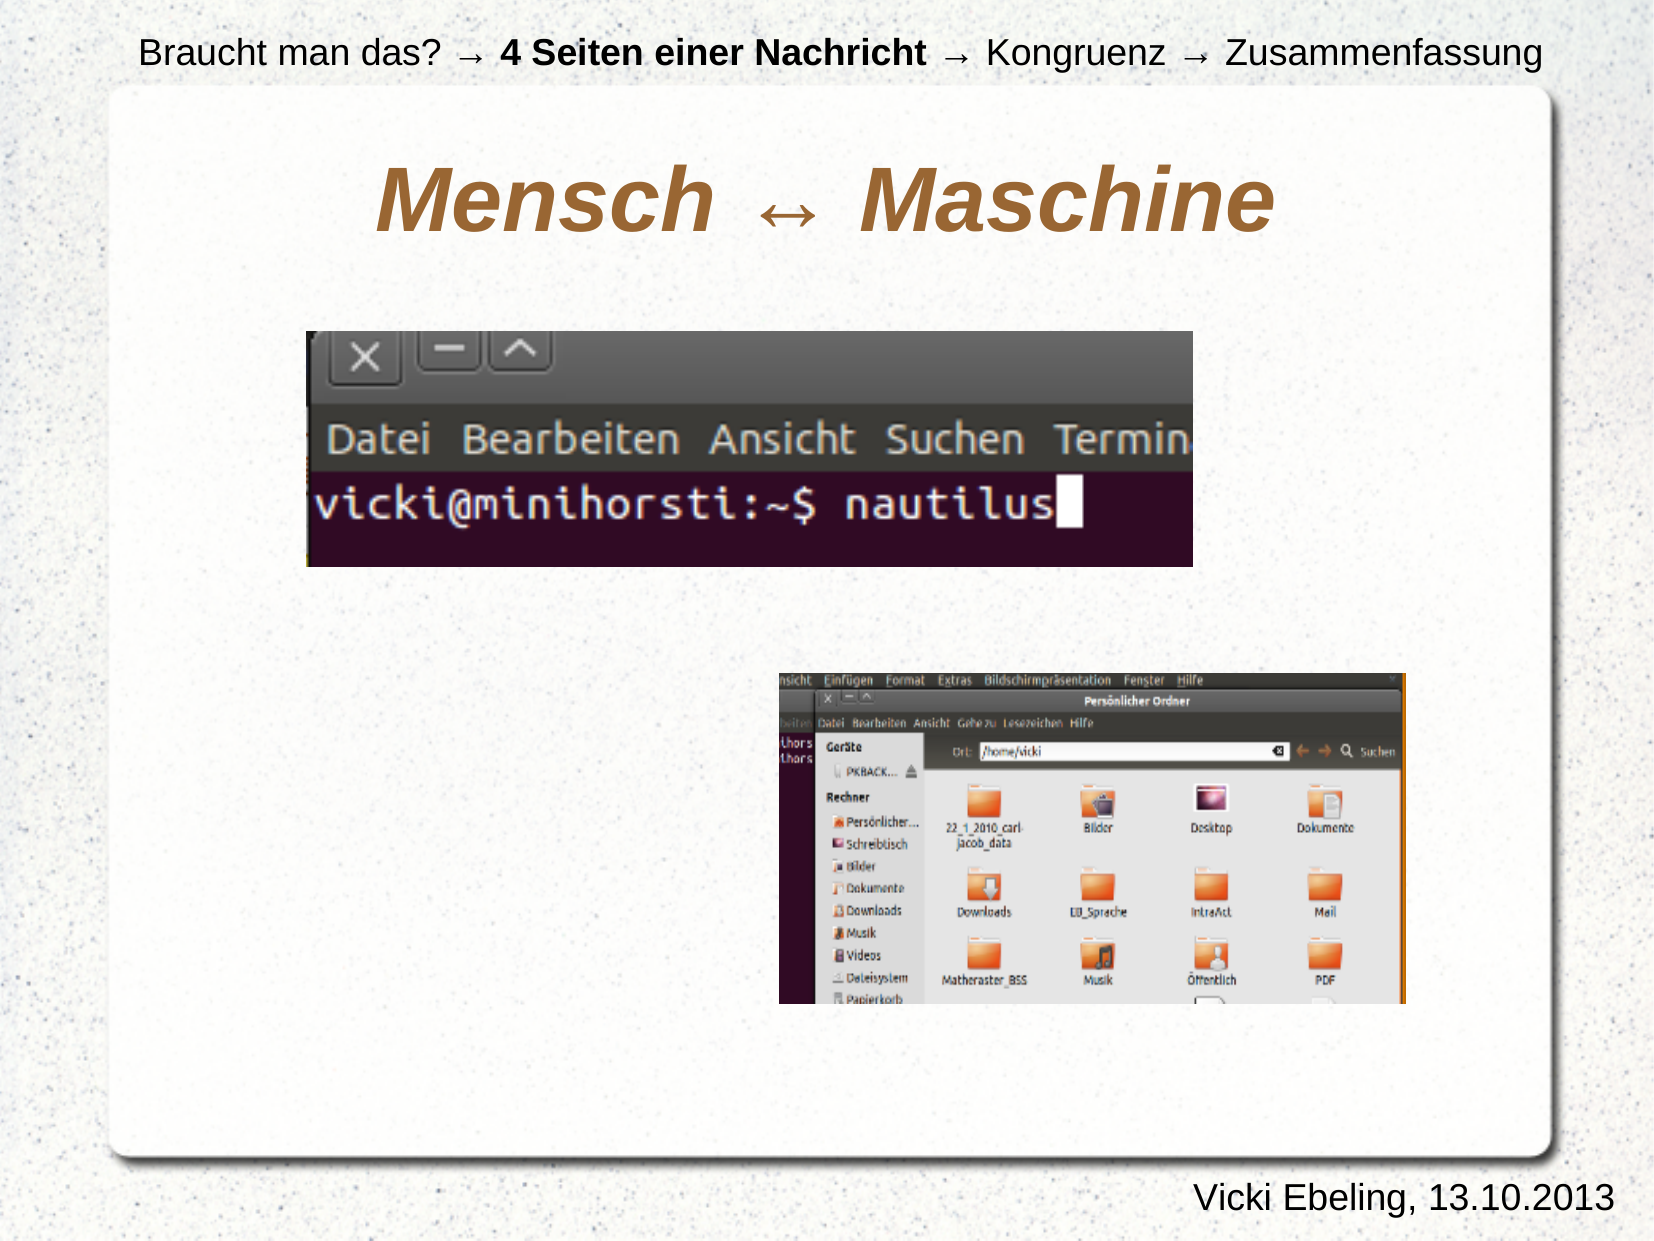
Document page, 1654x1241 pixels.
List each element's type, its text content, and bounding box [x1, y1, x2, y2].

title Mensch ↔ Maschine [118, 96, 1536, 304]
text_box Vicki Ebeling, 13.10.2013 [1178, 1169, 1630, 1227]
picture [0, 0, 1654, 1241]
text_box Braucht man das? → 4 Seiten einer Nachricht → Kongruenz → Zusammenfassung [123, 23, 1559, 81]
